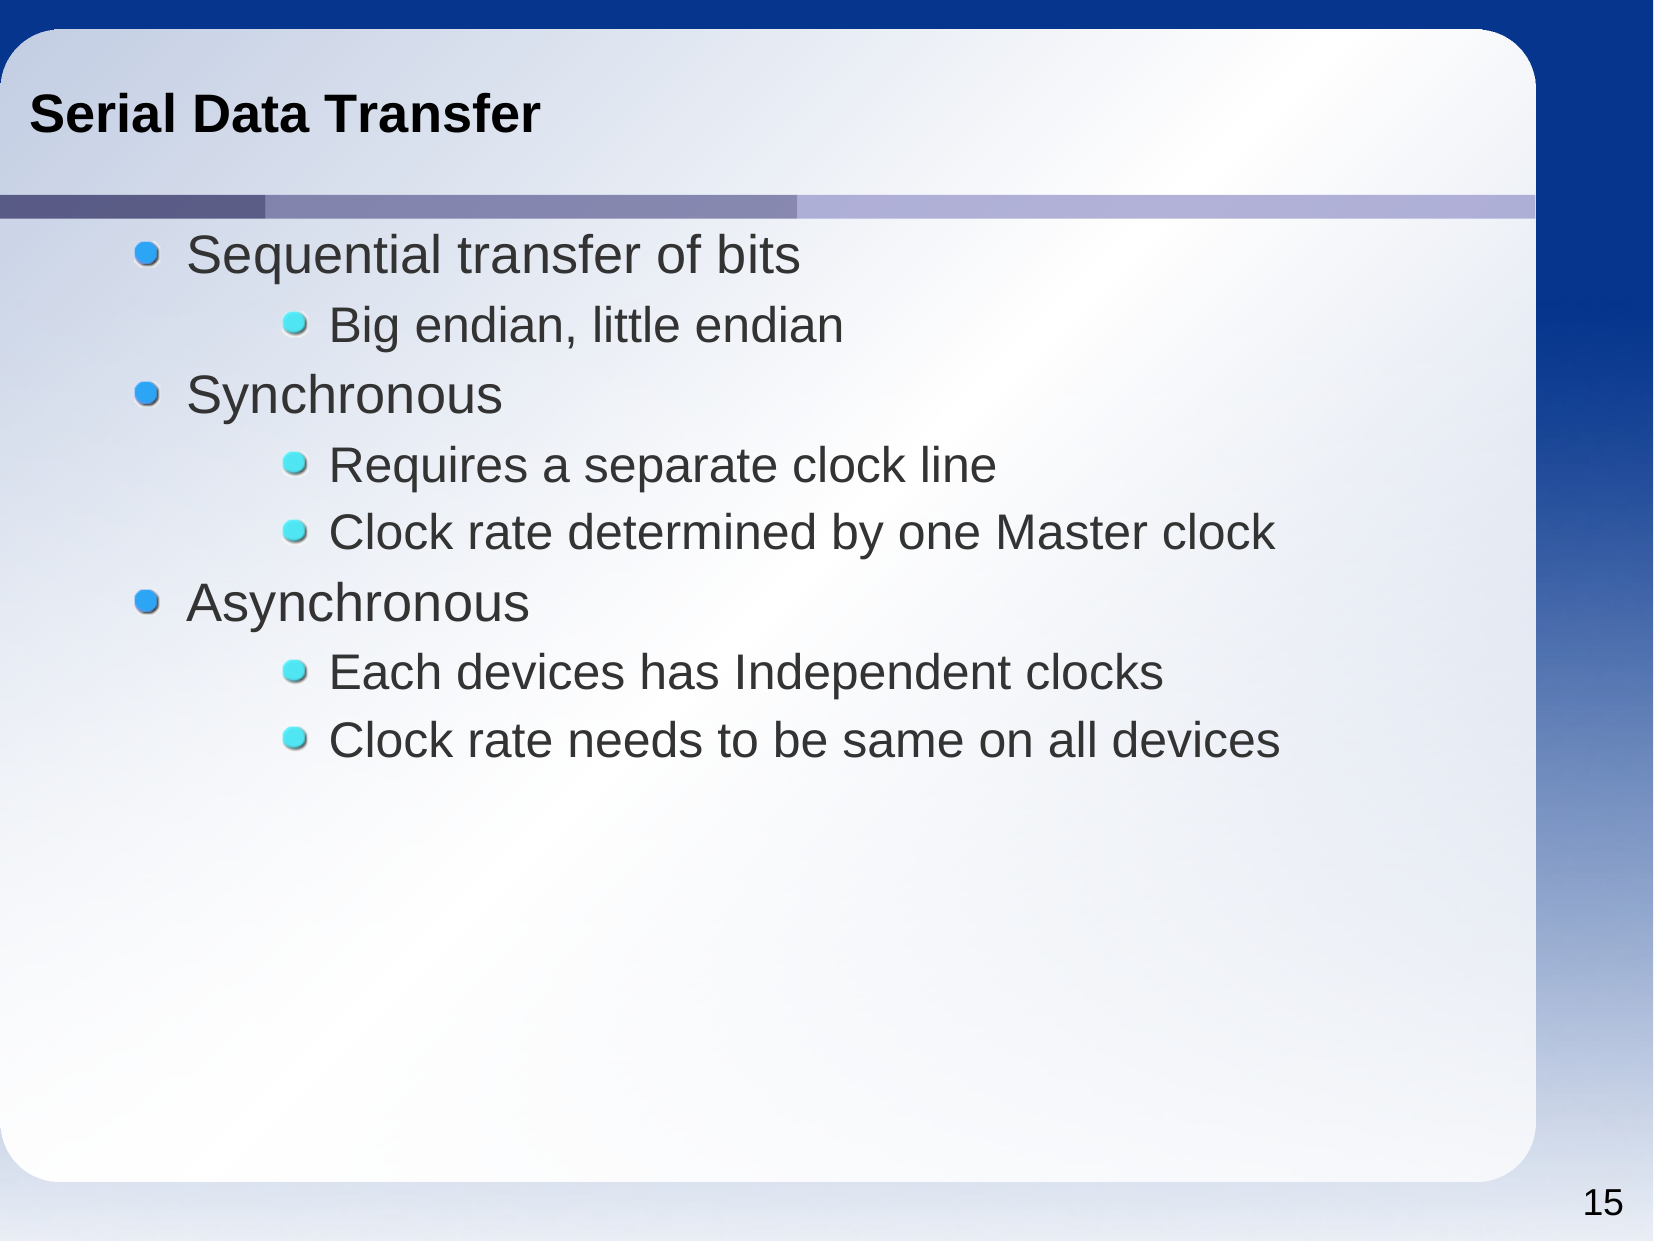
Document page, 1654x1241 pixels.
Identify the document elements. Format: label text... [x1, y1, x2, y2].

picture [0, 0, 1654, 1241]
list Sequential transfer of bits Big endian, little endian Synchronous Requires a separate clock line Clock rate determined by one Master clock Asynchronous Each devices has Independent clocks Clock rate needs to be same on all devices [45, 224, 1522, 1141]
title Serial Data Transfer [29, 49, 1506, 178]
